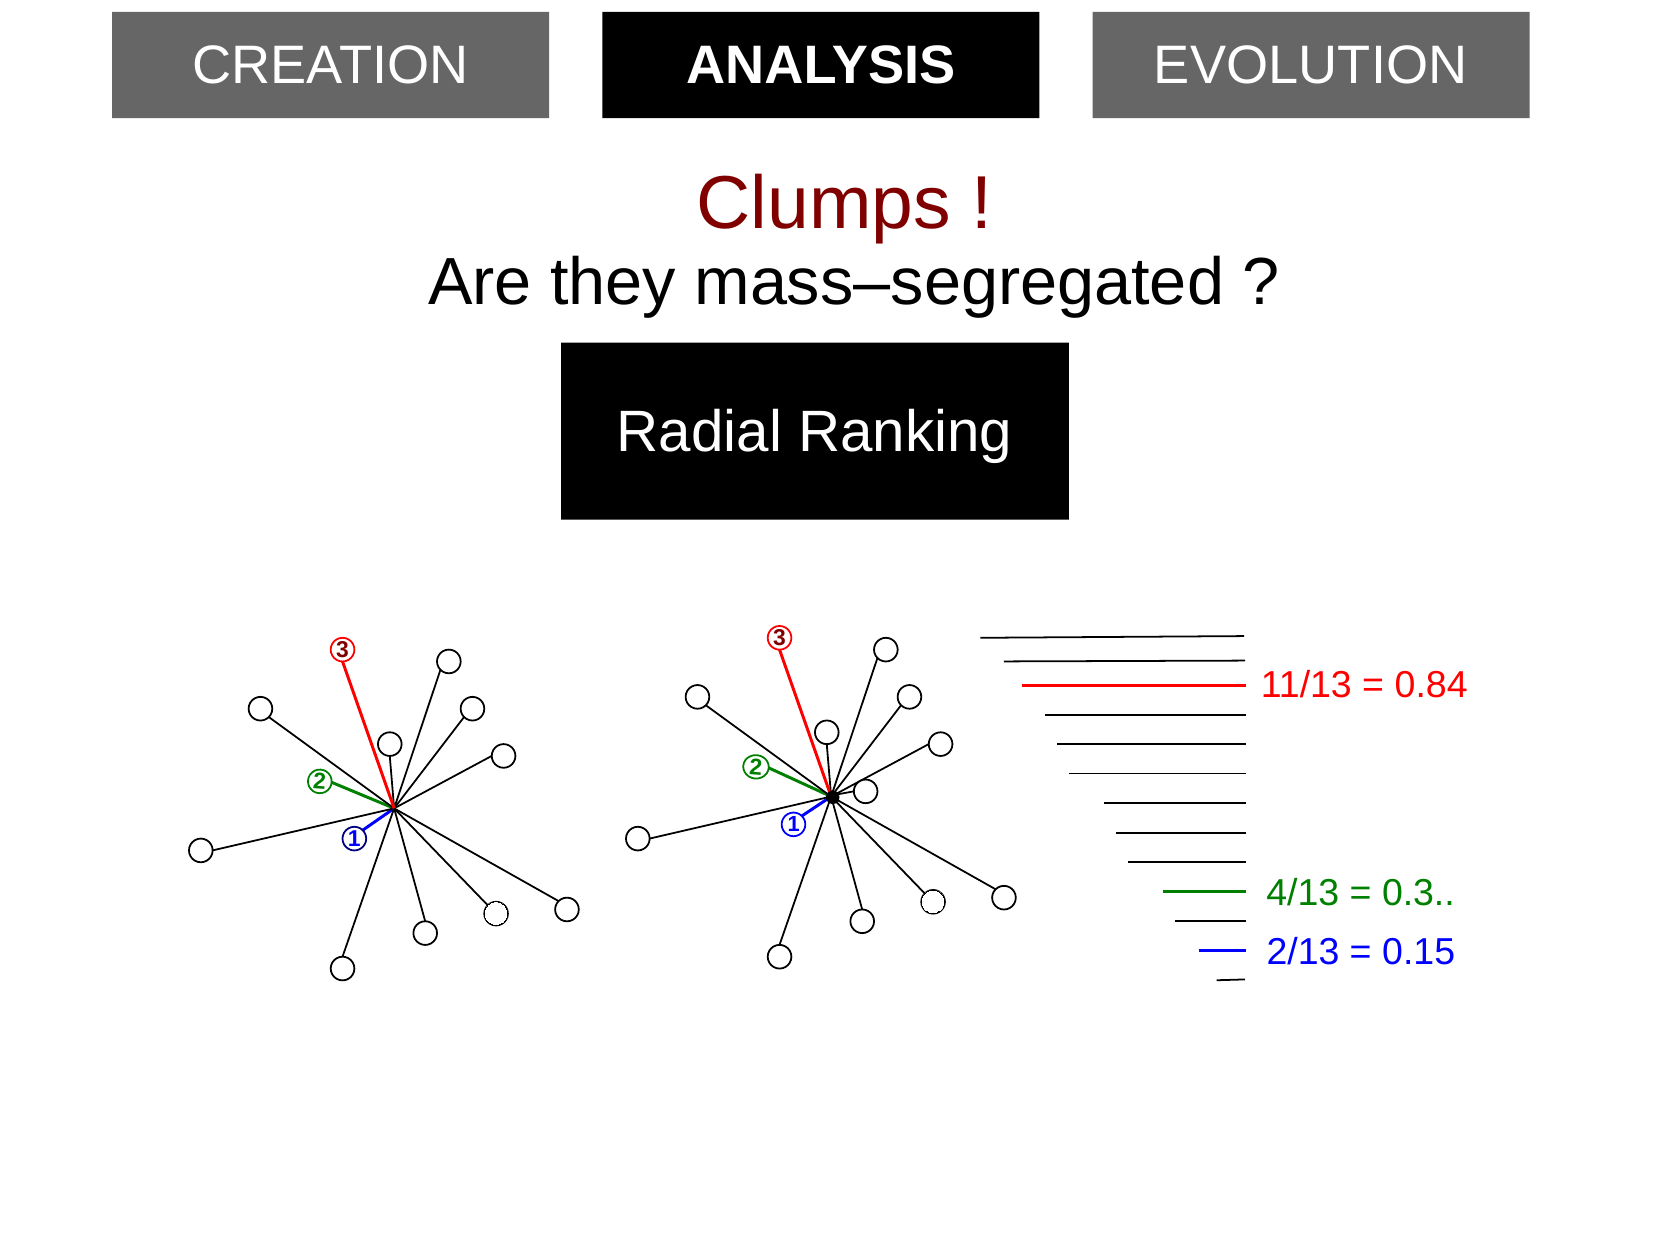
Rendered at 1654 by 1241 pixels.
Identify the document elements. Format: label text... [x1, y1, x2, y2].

text_box [555, 897, 579, 922]
text_box [248, 696, 273, 721]
text_box 11/13 = 0.84 [1246, 655, 1495, 713]
text_box [460, 696, 485, 721]
text_box [850, 909, 875, 934]
text_box [853, 779, 878, 804]
text_box [767, 945, 792, 969]
text_box [921, 889, 945, 914]
text_box 2 [308, 769, 332, 794]
text_box [814, 720, 839, 745]
text_box Clumps ! [667, 153, 1022, 236]
text_box 3 [767, 625, 792, 650]
text_box [330, 956, 355, 981]
text_box [484, 901, 508, 926]
text_box [625, 826, 650, 851]
text_box [992, 885, 1016, 910]
text_box [874, 637, 898, 662]
text_box [685, 685, 710, 709]
text_box 1 [781, 812, 806, 837]
text_box [377, 732, 402, 756]
text_box Are they mass–segregated ? [413, 236, 1347, 326]
text_box [491, 744, 516, 768]
text_box EVOLUTION [1092, 11, 1530, 119]
text_box [897, 685, 922, 709]
text_box [413, 921, 438, 945]
text_box [826, 791, 839, 804]
text_box 3 [330, 637, 355, 662]
text_box 2 [743, 755, 769, 779]
text_box ANALYSIS [602, 11, 1040, 119]
text_box 1 [342, 826, 367, 851]
text_box 4/13 = 0.3.. [1251, 864, 1495, 922]
text_box Radial Ranking [561, 342, 1069, 520]
text_box CREATION [112, 11, 550, 119]
text_box 2/13 = 0.15 [1251, 923, 1518, 981]
text_box [437, 649, 461, 674]
text_box [928, 732, 953, 756]
text_box [188, 838, 213, 863]
